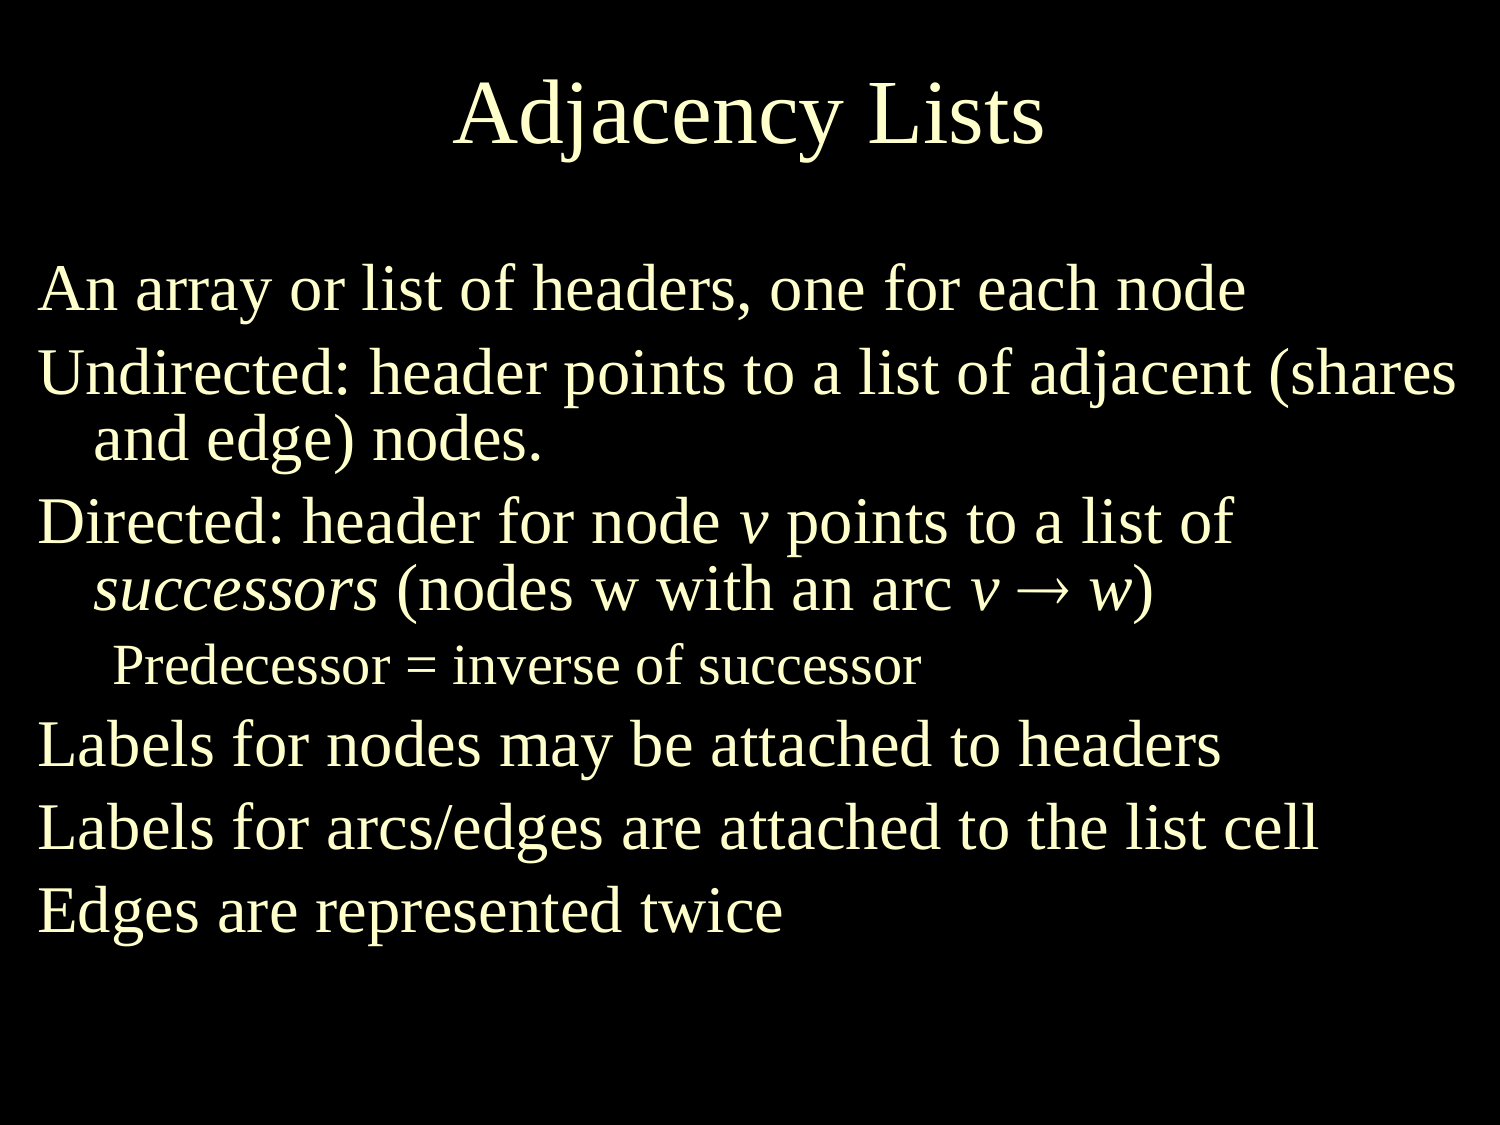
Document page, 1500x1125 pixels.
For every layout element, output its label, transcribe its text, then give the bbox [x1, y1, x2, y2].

list An array or list of headers, one for each node Undirected: header points to a list of adjacent (shares and edge) nodes. Directed: header for node v points to a list of successors (nodes w with an arc v  w) Predecessor = inverse of successor Labels for nodes may be attached to headers Labels for arcs/edges are attached to the list cell Edges are represented twice [22, 249, 1482, 1026]
title Adjacency Lists [21, 50, 1479, 176]
